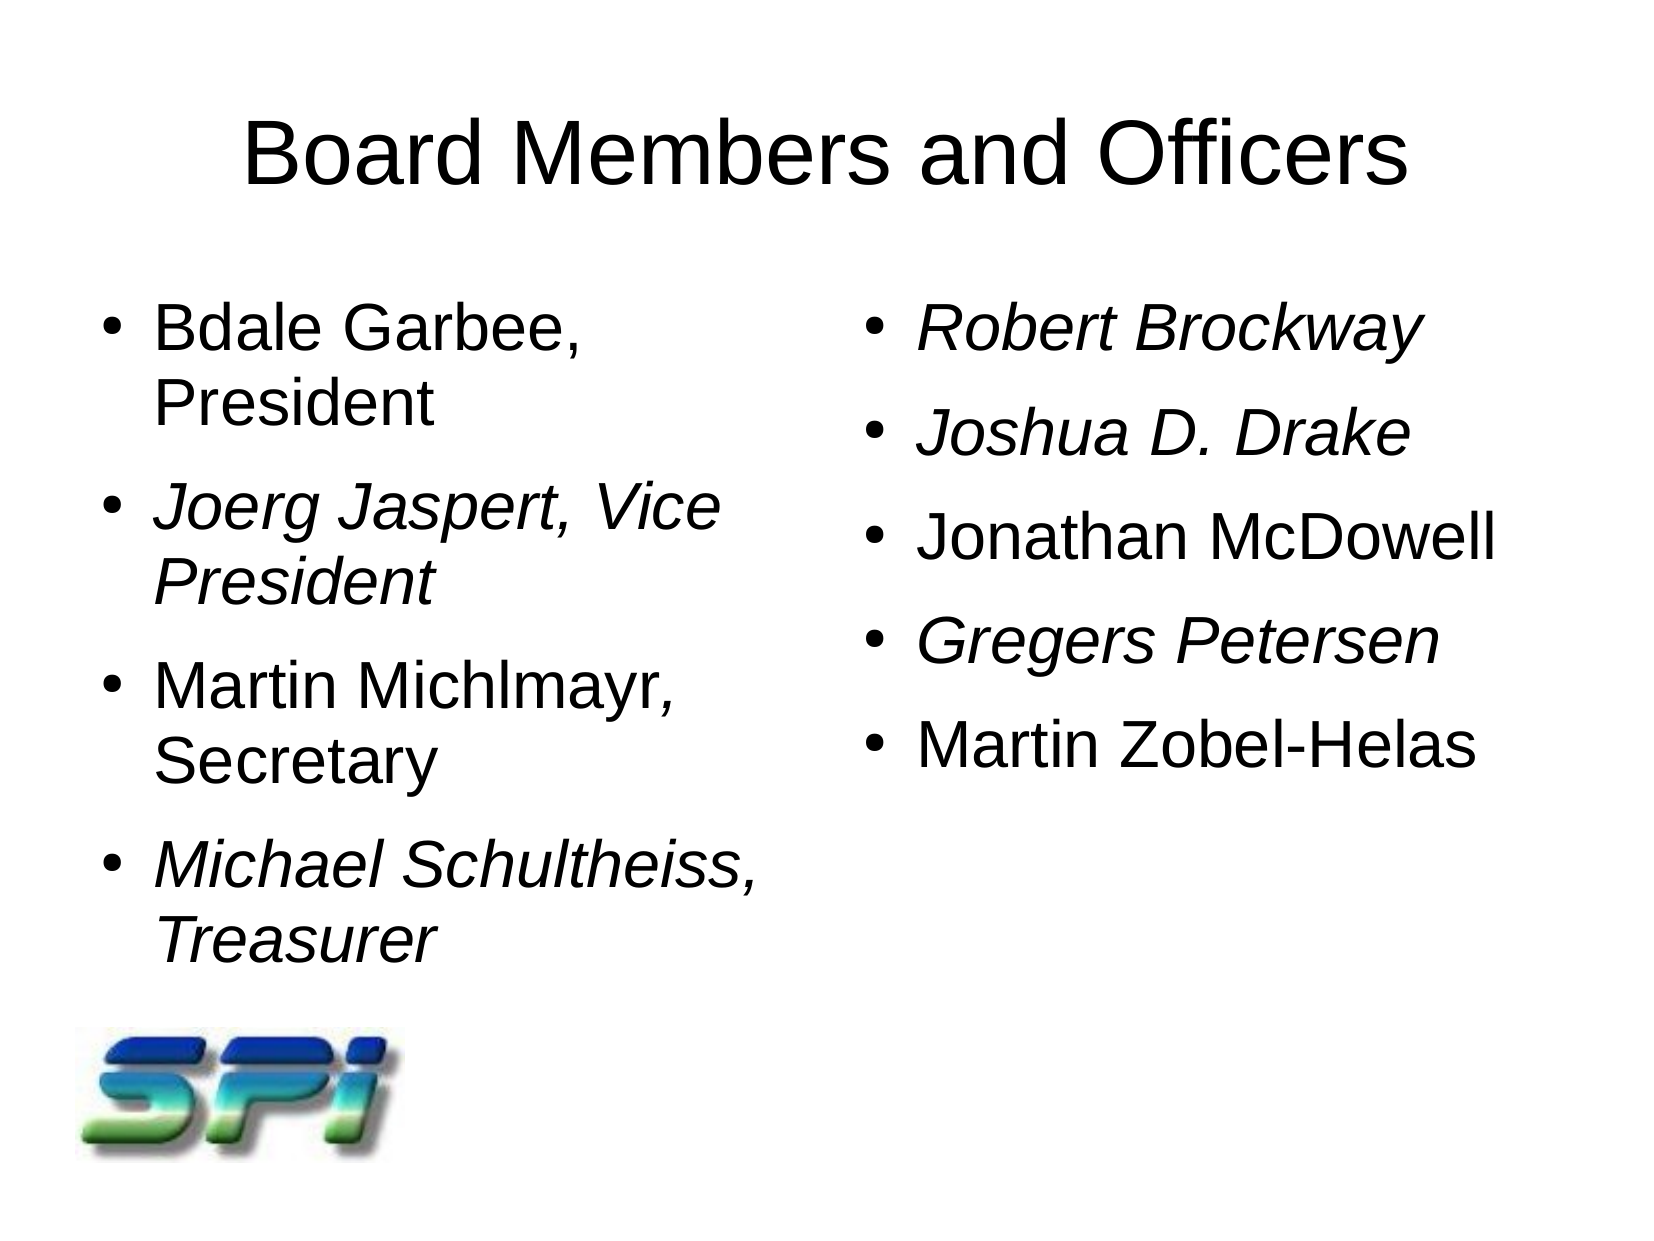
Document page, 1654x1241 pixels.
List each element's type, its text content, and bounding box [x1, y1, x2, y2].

title Board Members and Officers [82, 49, 1571, 257]
list Bdale Garbee, President Joerg Jaspert, Vice President Martin Michlmayr, Secretary Michael Schultheiss, Treasurer [82, 290, 809, 1109]
list Robert Brockway Joshua D. Drake Jonathan McDowell Gregers Petersen Martin Zobel-Helas [845, 290, 1572, 1094]
picture [75, 1027, 405, 1163]
